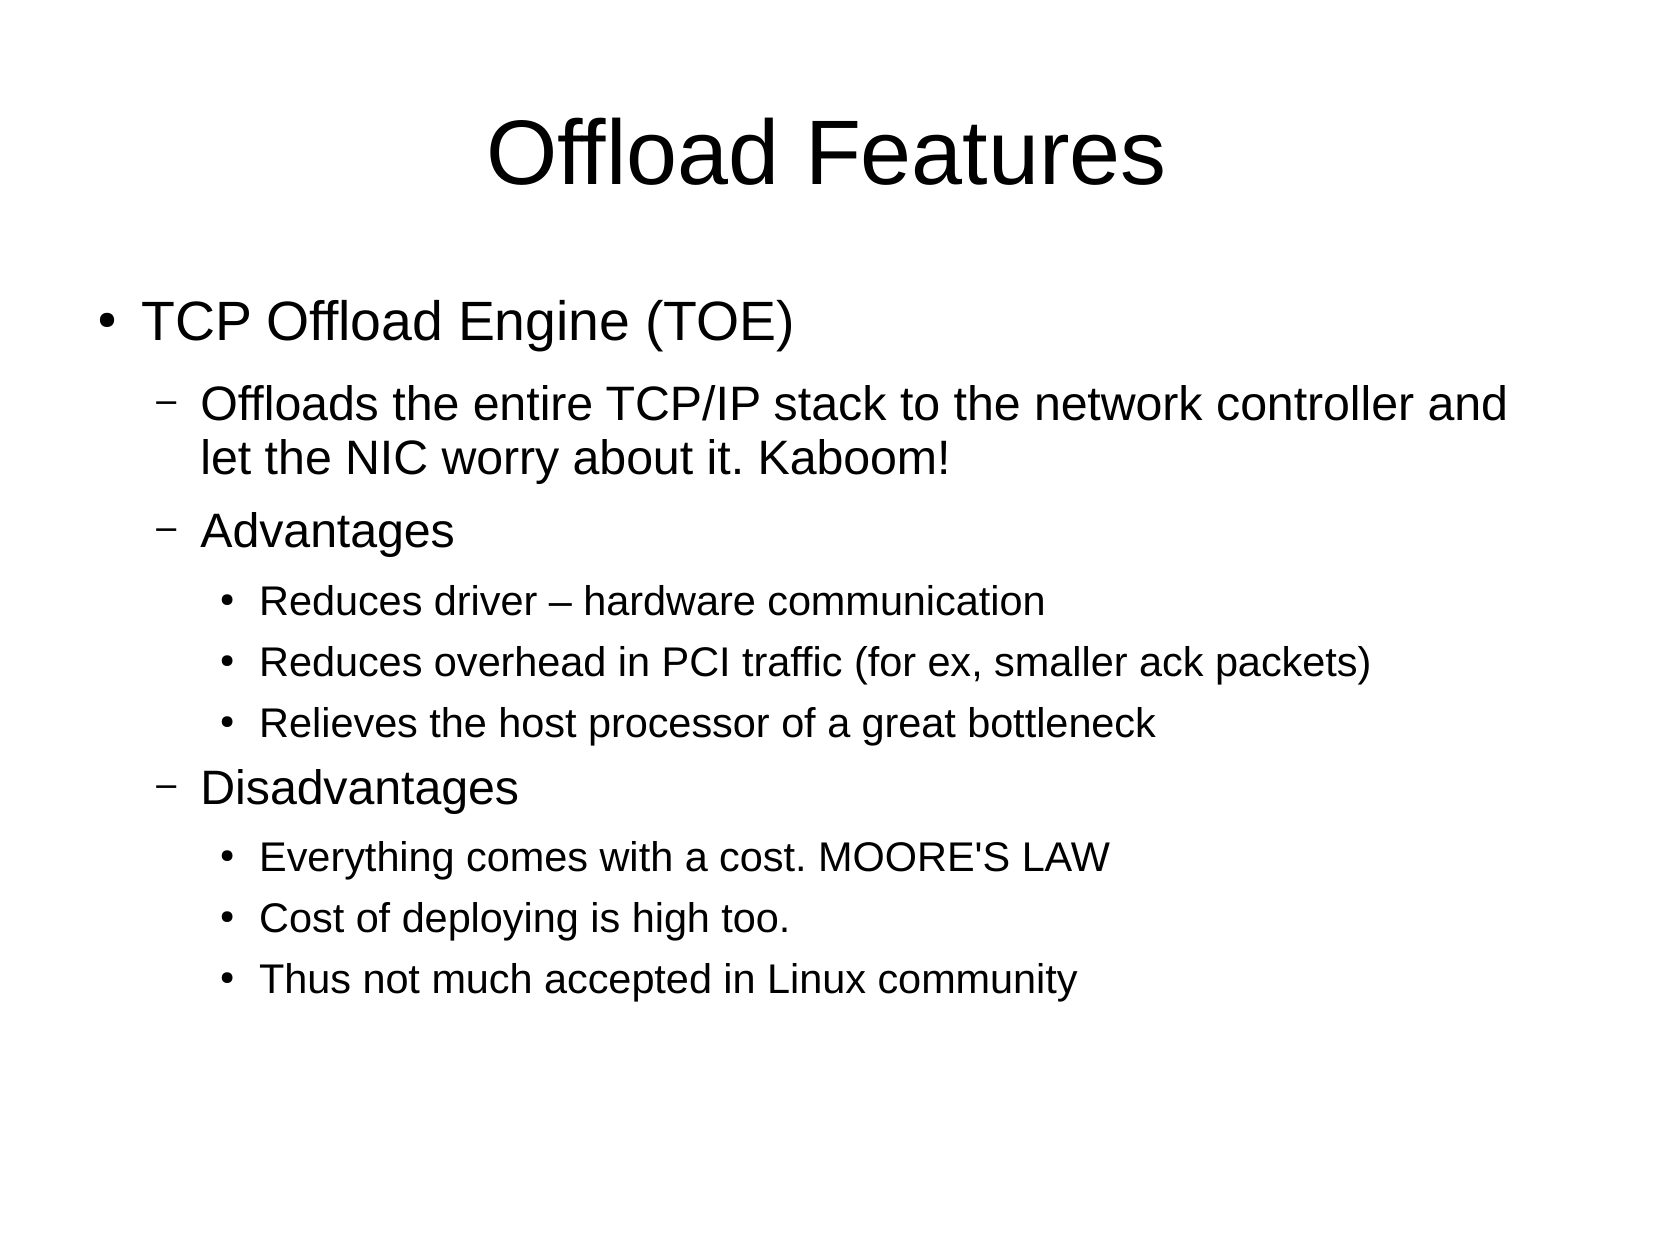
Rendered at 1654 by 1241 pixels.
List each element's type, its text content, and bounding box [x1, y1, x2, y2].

list TCP Offload Engine (TOE) Offloads the entire TCP/IP stack to the network controller and let the NIC worry about it. Kaboom! Advantages Reduces driver – hardware communication Reduces overhead in PCI traffic (for ex, smaller ack packets) Relieves the host processor of a great bottleneck Disadvantages Everything comes with a cost. MOORE'S LAW Cost of deploying is high too. Thus not much accepted in Linux community [82, 290, 1571, 1010]
title Offload Features [82, 49, 1571, 257]
